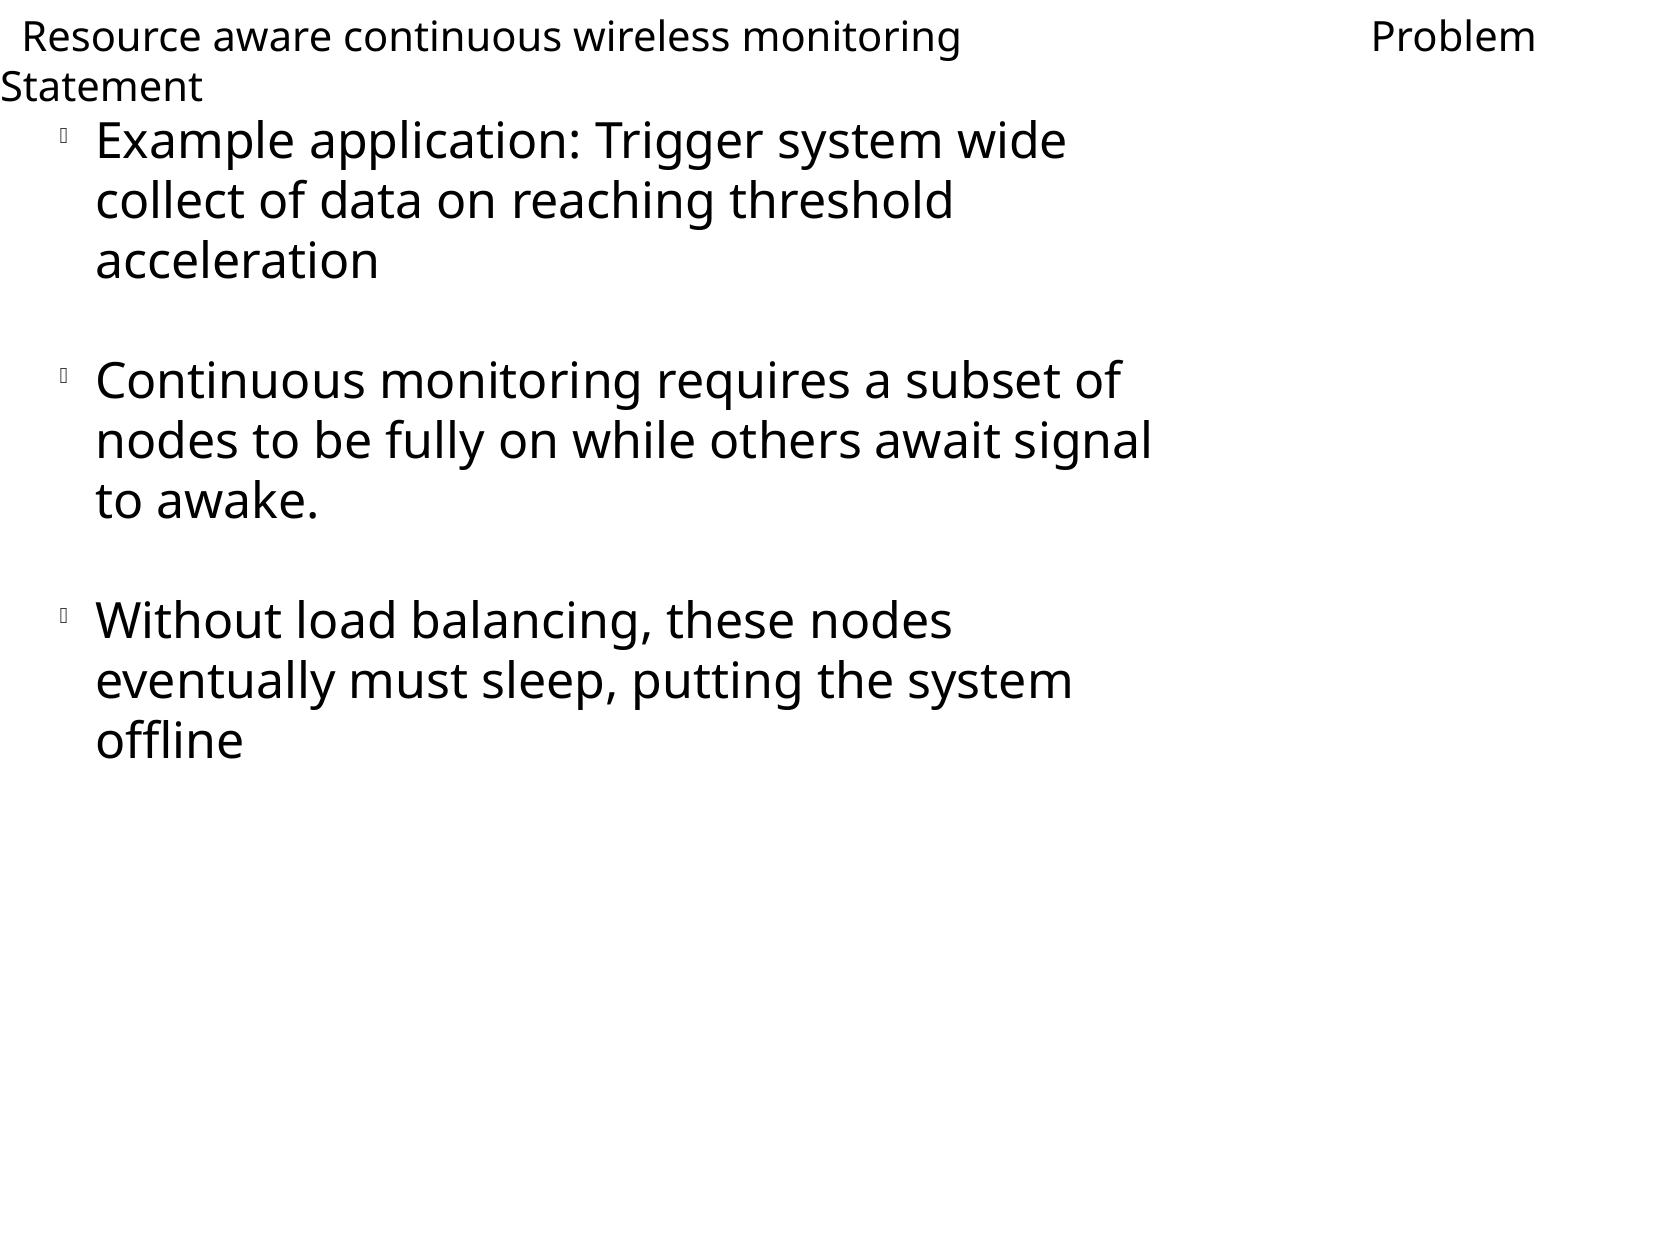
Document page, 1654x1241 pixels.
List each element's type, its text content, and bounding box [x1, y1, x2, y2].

text_box Resource aware continuous wireless monitoring Problem Statement [0, 15, 1654, 204]
text_box Example application: Trigger system wide collect of data on reaching threshold acceleration Continuous monitoring requires a subset of nodes to be fully on while others await signal to awake. Without load balancing, these nodes eventually must sleep, putting the system offline [44, 101, 1221, 623]
